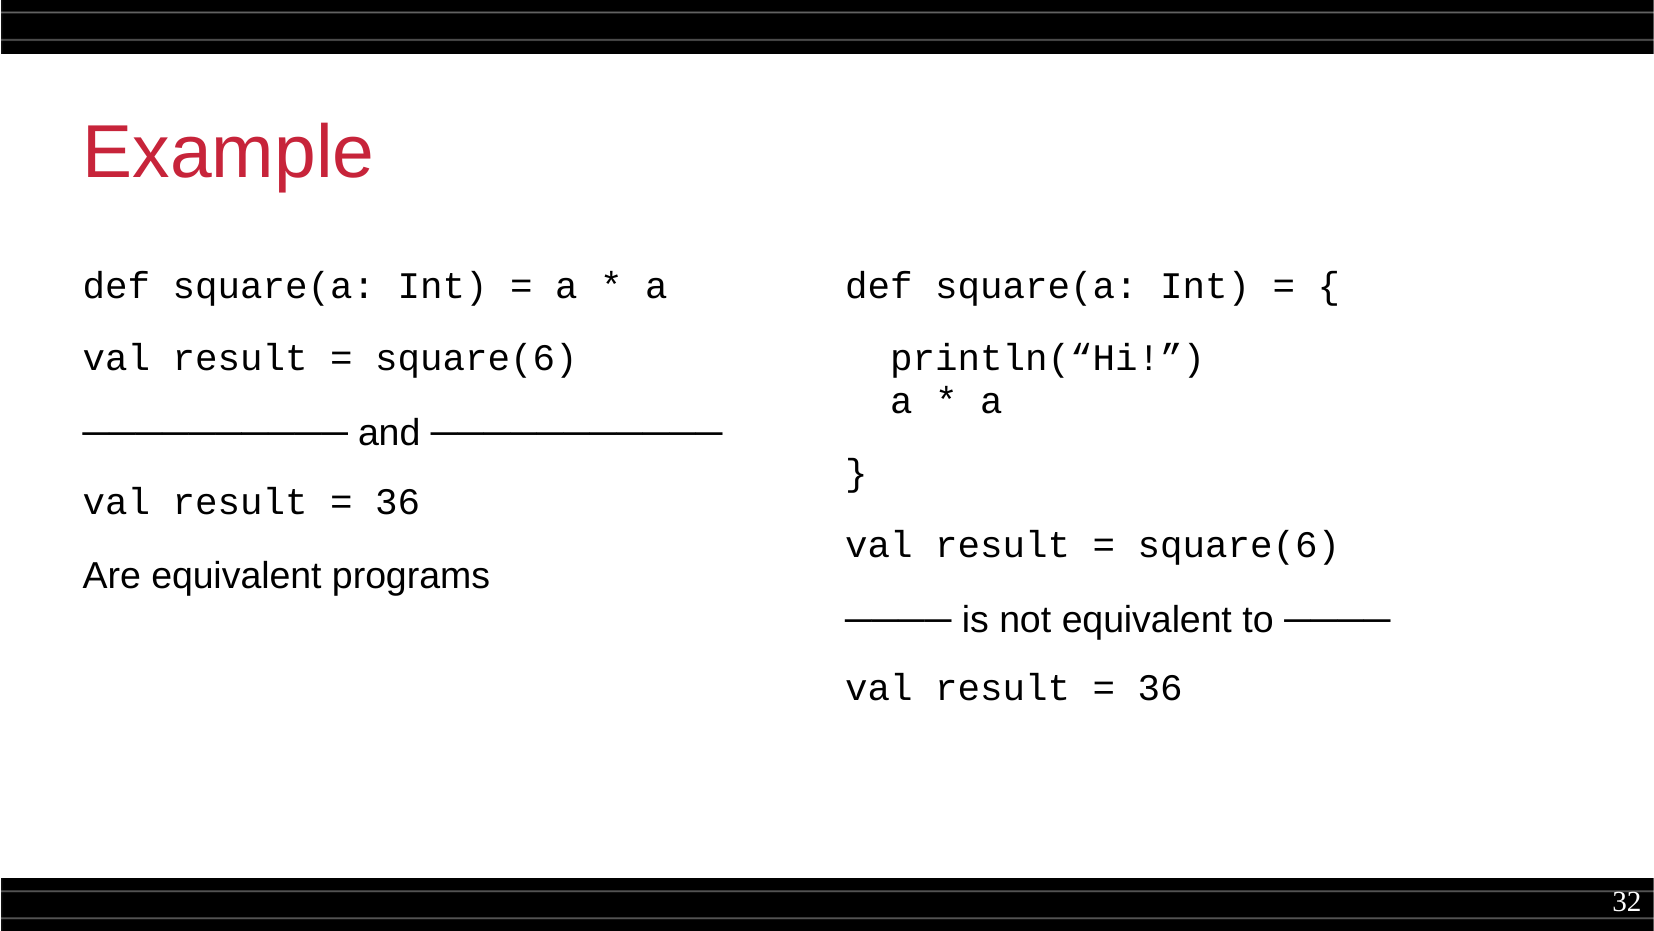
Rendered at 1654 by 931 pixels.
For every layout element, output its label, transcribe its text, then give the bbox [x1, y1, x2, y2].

list def square(a: Int) = a * a val result = square(6) ────────── and ─────────── val result = 36 Are equivalent programs [82, 225, 809, 856]
list def square(a: Int) = { println(“Hi!”) a * a } val result = square(6) ──── is not equivalent to ──── val result = 36 [845, 225, 1572, 856]
picture [1, 878, 1654, 931]
title Example [82, 92, 1571, 211]
picture [1, 0, 1654, 54]
